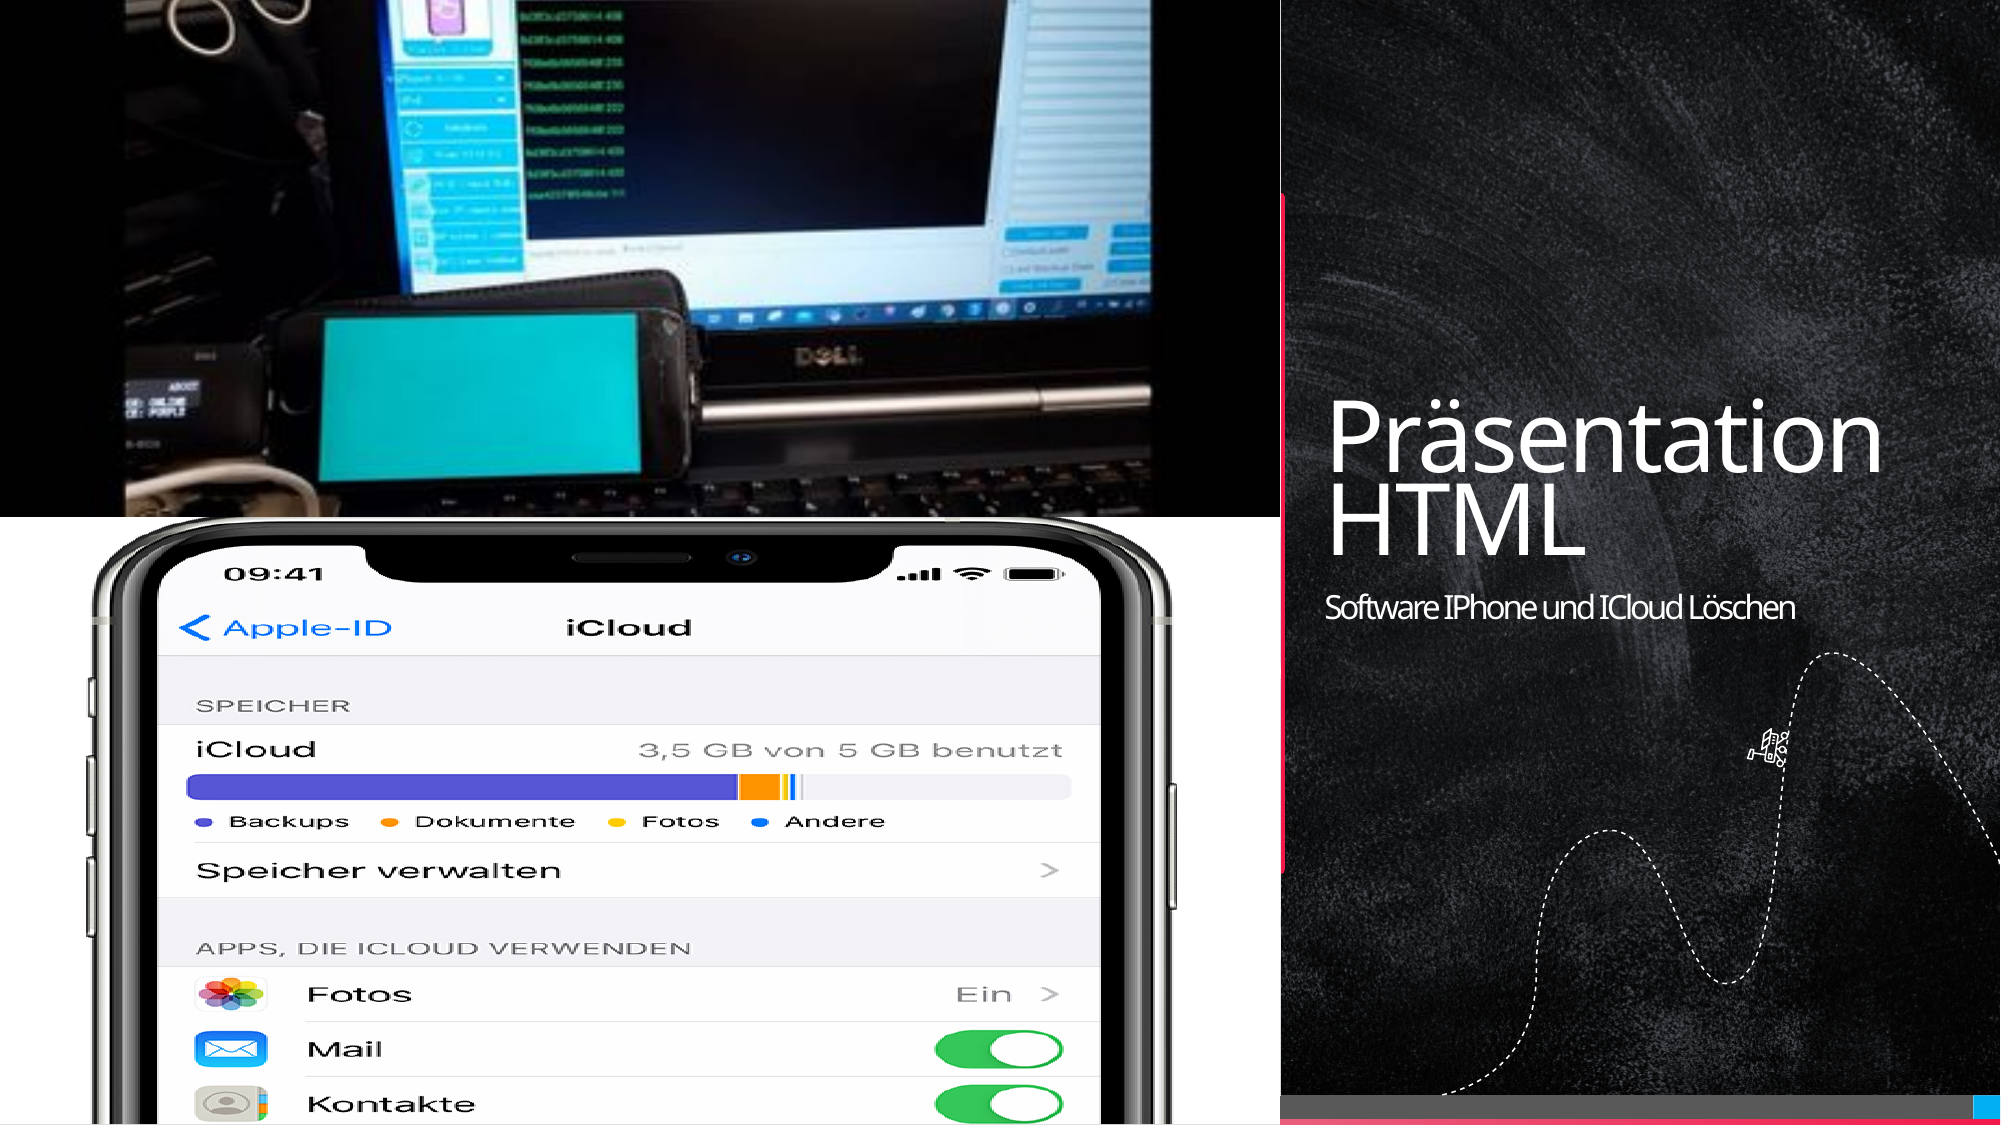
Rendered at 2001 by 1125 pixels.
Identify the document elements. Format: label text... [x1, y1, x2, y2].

title Präsentation HTML [1324, 321, 1942, 576]
text_box [1746, 728, 1789, 768]
picture [0, 0, 1281, 1125]
subtitle Software IPhone und ICloud Löschen [1324, 590, 1941, 988]
